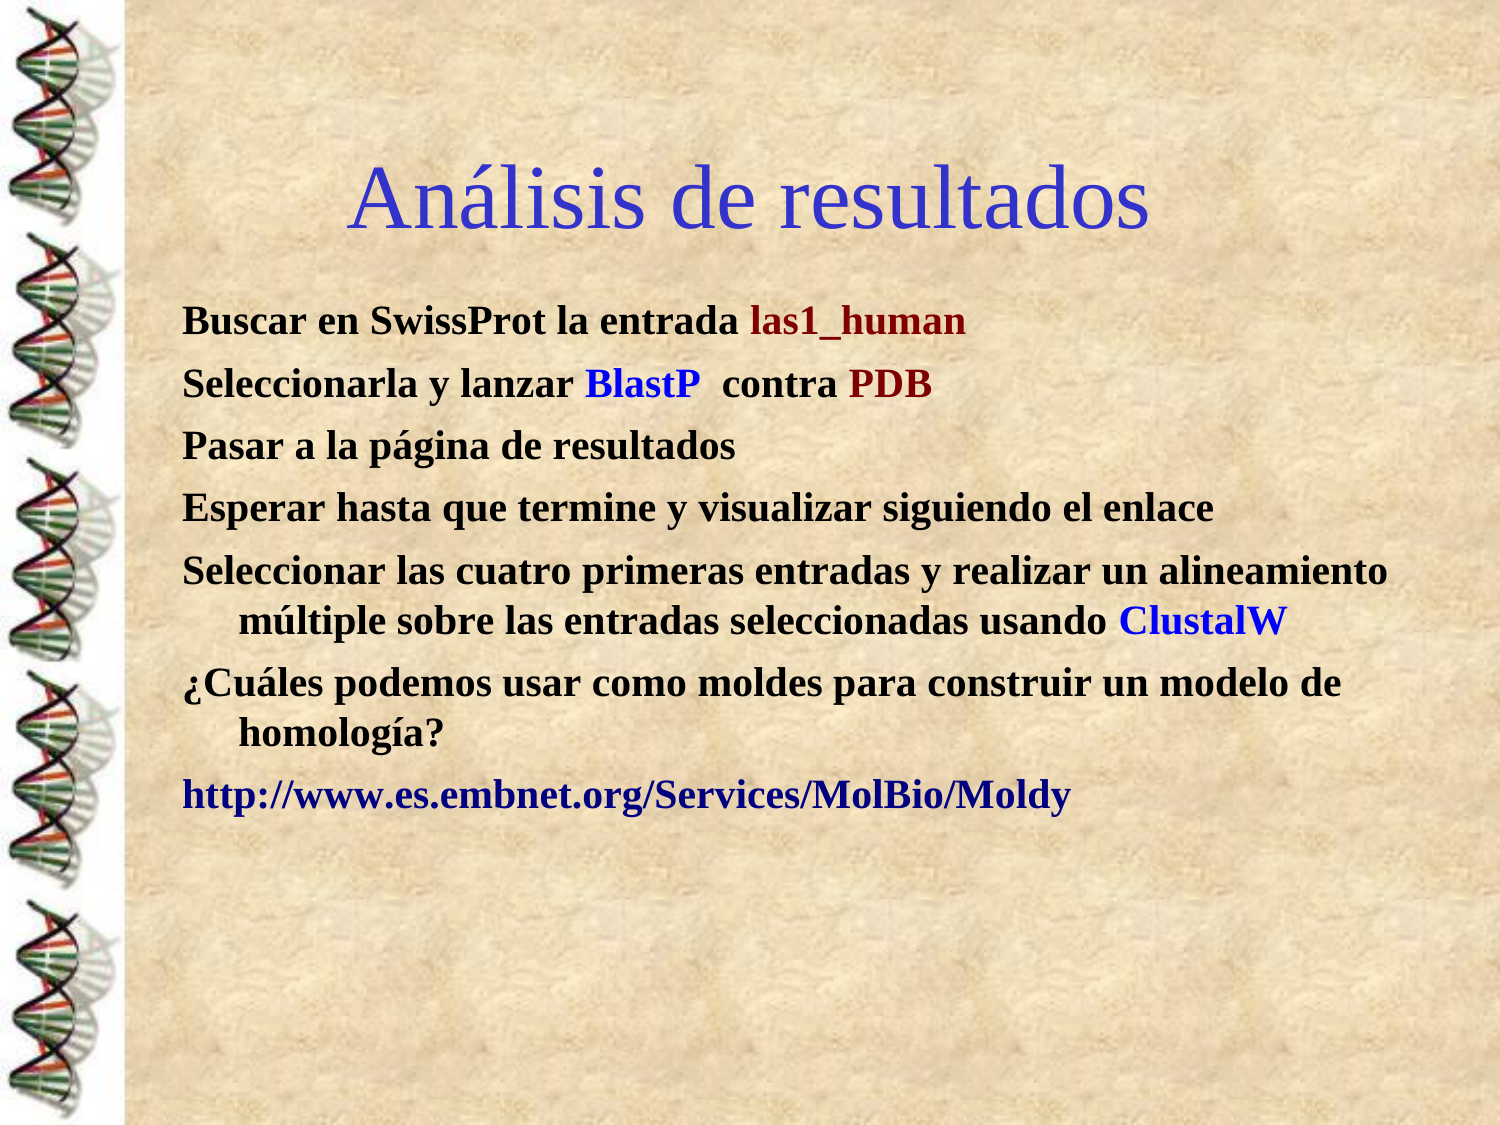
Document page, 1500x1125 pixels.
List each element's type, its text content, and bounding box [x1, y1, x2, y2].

picture [0, 0, 1500, 1125]
title Análisis de resultados [112, 99, 1388, 288]
list Buscar en SwissProt la entrada las1_human Seleccionarla y lanzar BlastP contra PDB Pasar a la página de resultados Esperar hasta que termine y visualizar siguiendo el enlace Seleccionar las cuatro primeras entradas y realizar un alineamiento múltiple sobre las entradas seleccionadas usando ClustalW ¿Cuáles podemos usar como moldes para construir un modelo de homología? http://www.es.embnet.org/Services/MolBio/Moldy [167, 286, 1443, 1050]
